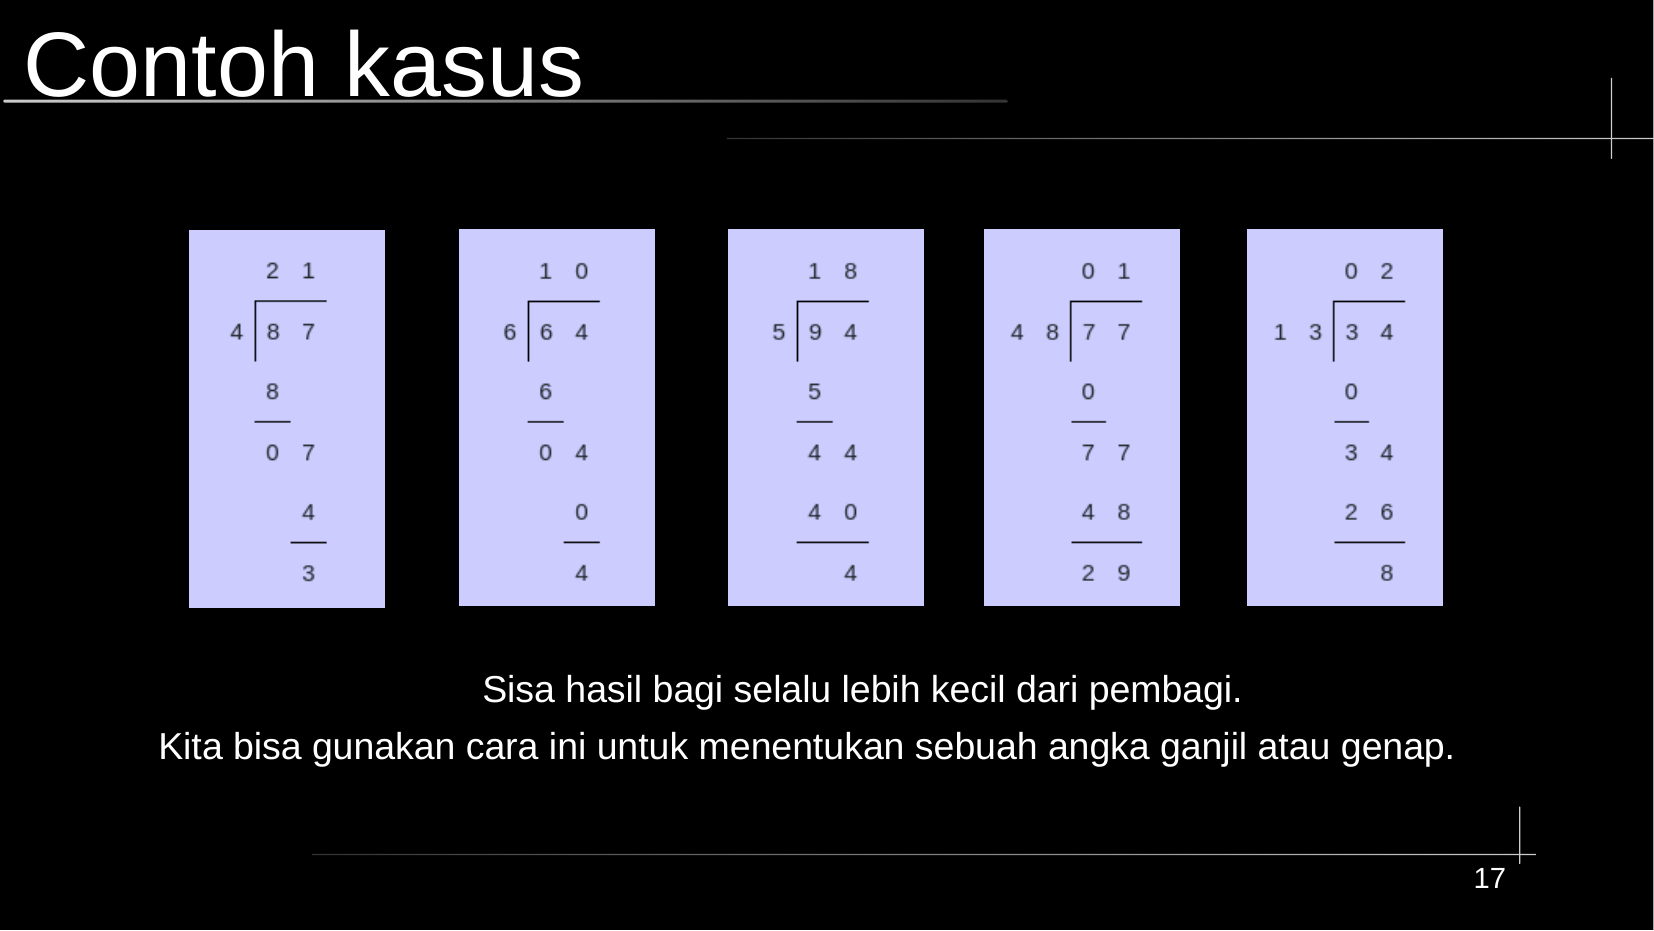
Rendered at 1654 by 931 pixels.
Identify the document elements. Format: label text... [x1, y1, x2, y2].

text_box Sisa hasil bagi selalu lebih kecil dari pembagi. [467, 661, 1258, 718]
title Contoh kasus [23, 11, 1589, 119]
text_box Kita bisa gunakan cara ini untuk menentukan sebuah angka ganjil atau genap. [143, 718, 1510, 776]
picture [189, 230, 385, 608]
picture [1247, 229, 1443, 606]
picture [984, 229, 1180, 606]
picture [728, 229, 924, 606]
picture [459, 229, 655, 606]
